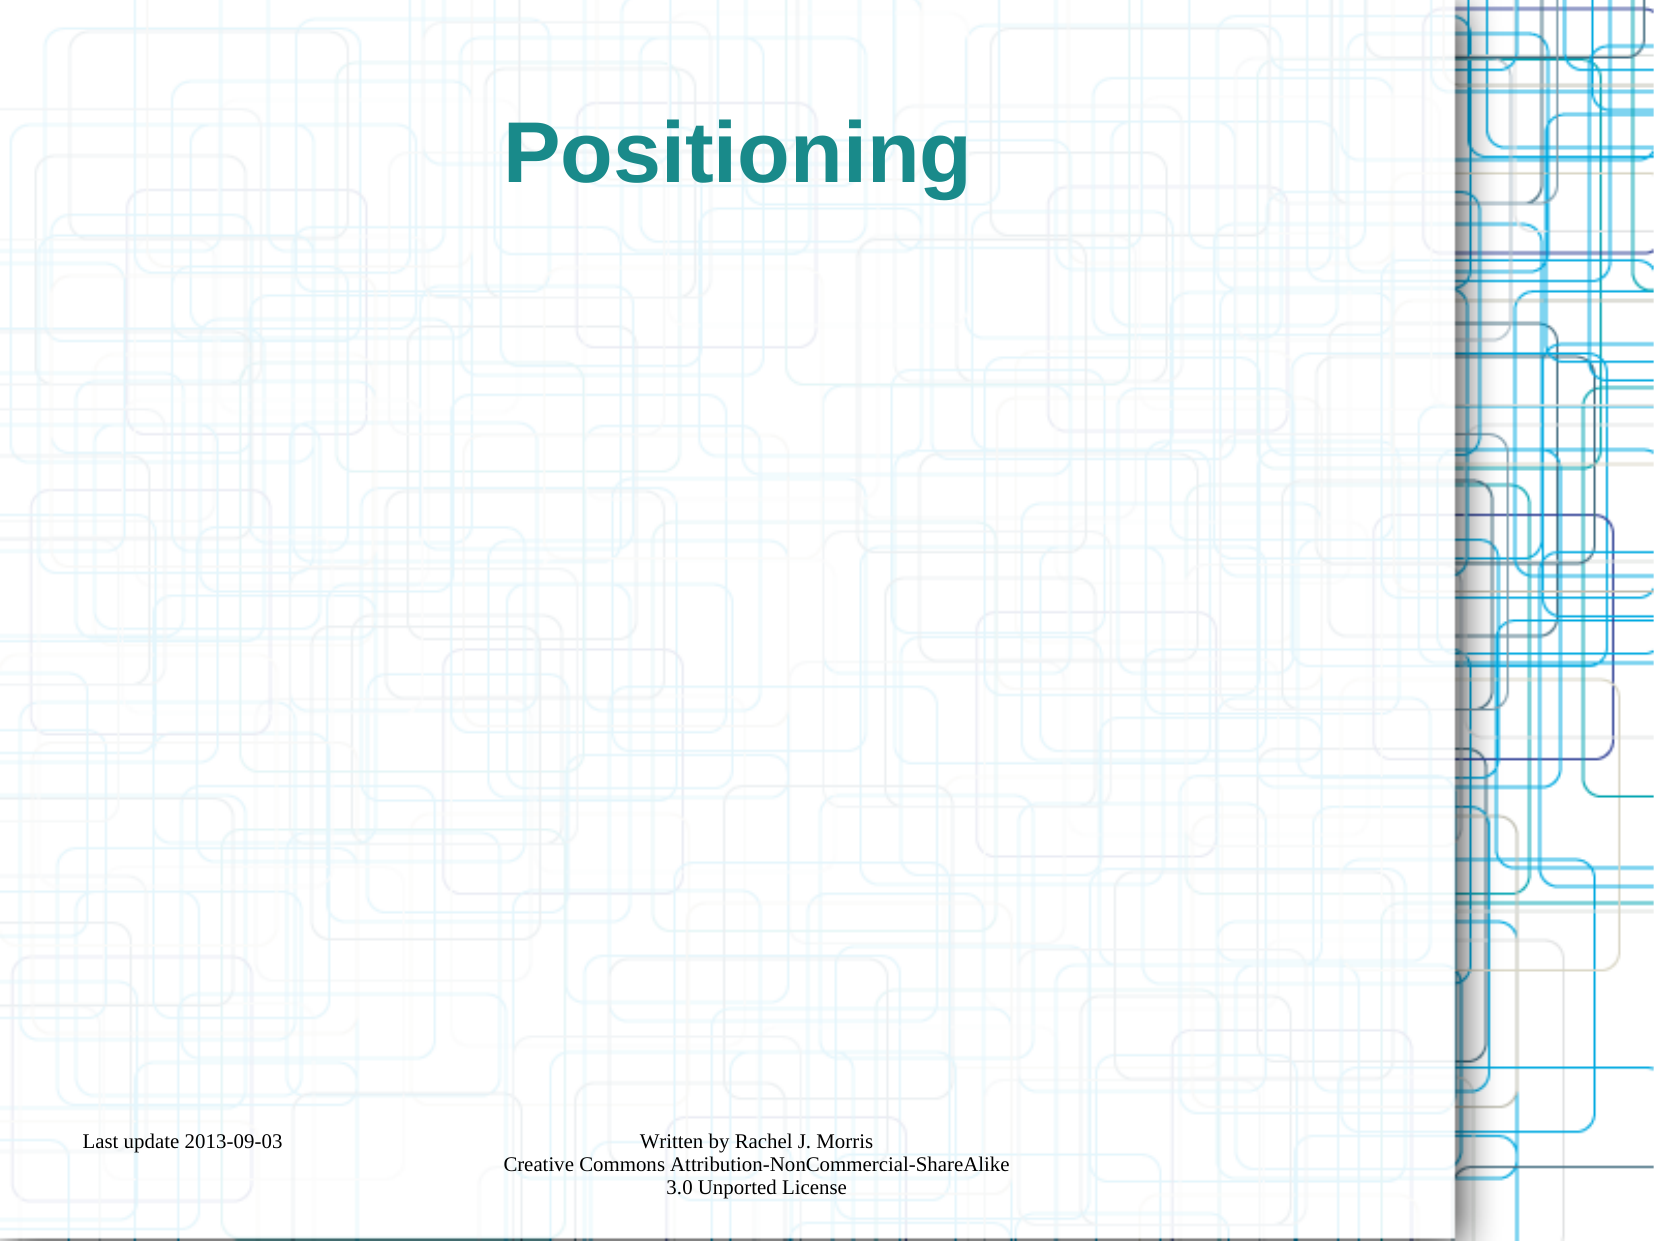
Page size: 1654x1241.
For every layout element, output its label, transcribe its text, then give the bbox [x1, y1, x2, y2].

title Positioning [59, 49, 1418, 257]
picture [0, 0, 1654, 1241]
